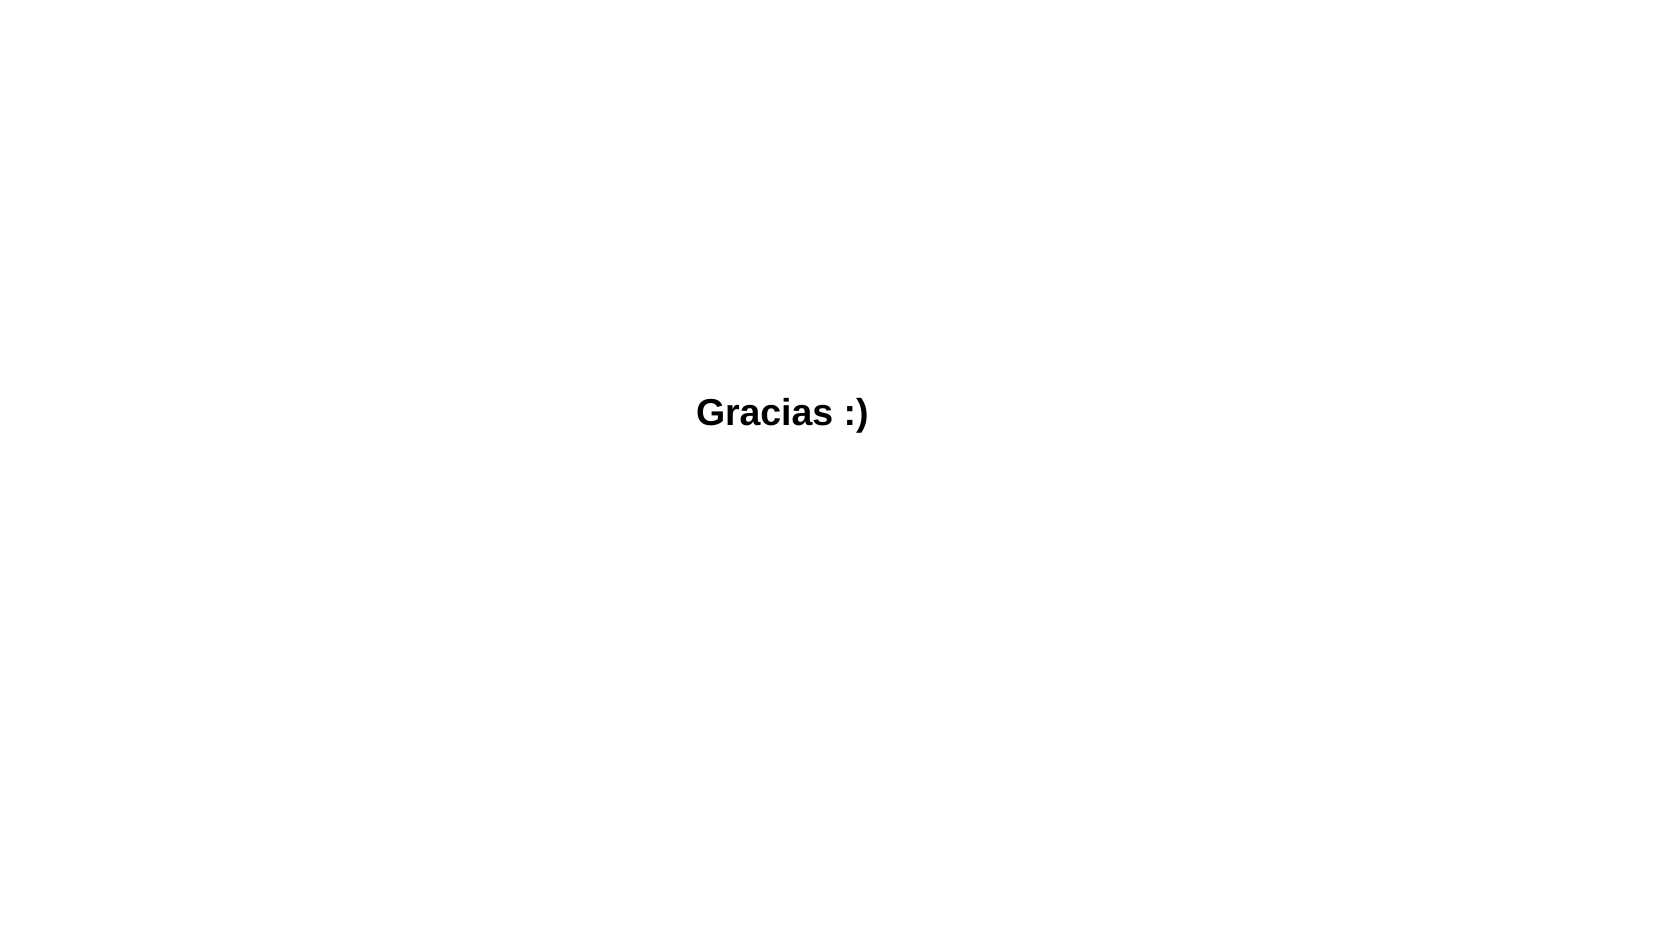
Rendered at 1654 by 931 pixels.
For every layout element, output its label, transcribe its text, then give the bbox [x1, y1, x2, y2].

text_box Gracias :) [354, 383, 1211, 532]
